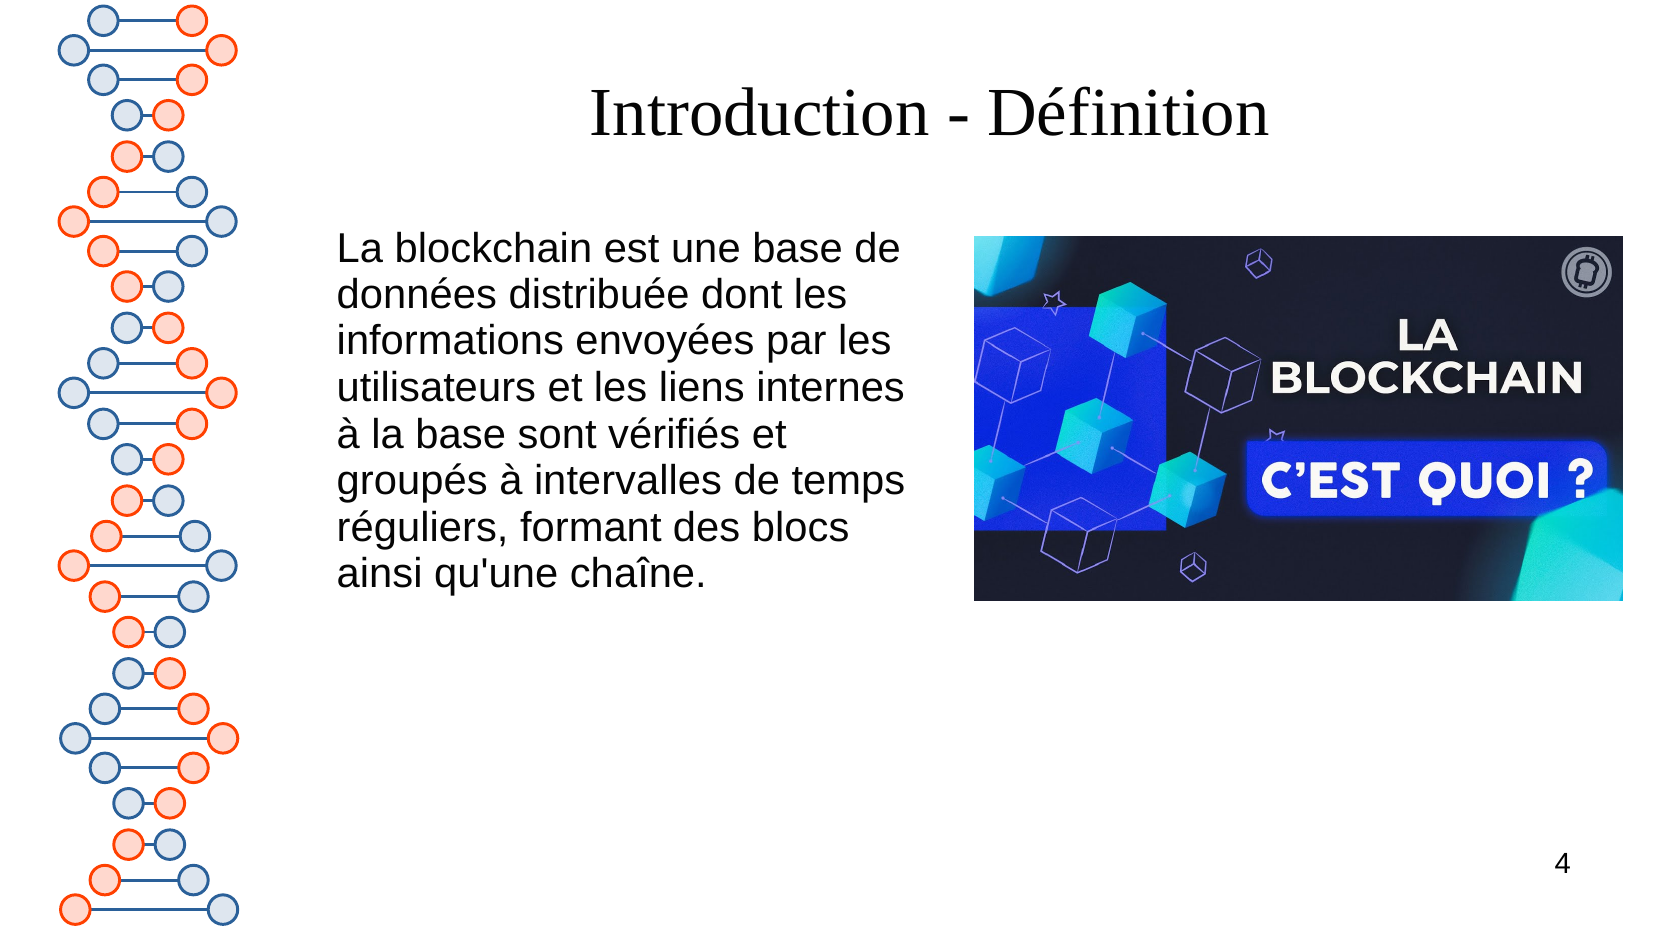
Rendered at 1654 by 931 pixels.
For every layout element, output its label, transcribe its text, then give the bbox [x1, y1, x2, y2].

picture [974, 236, 1004, 292]
title Introduction - Définition [265, 35, 1595, 189]
picture [974, 236, 1623, 601]
list La blockchain est une base de données distribuée dont les informations envoyées par les utilisateurs et les liens internes à la base sont vérifiés et groupés à intervalles de temps réguliers, formant des blocs ainsi qu'une chaîne. [265, 224, 915, 764]
